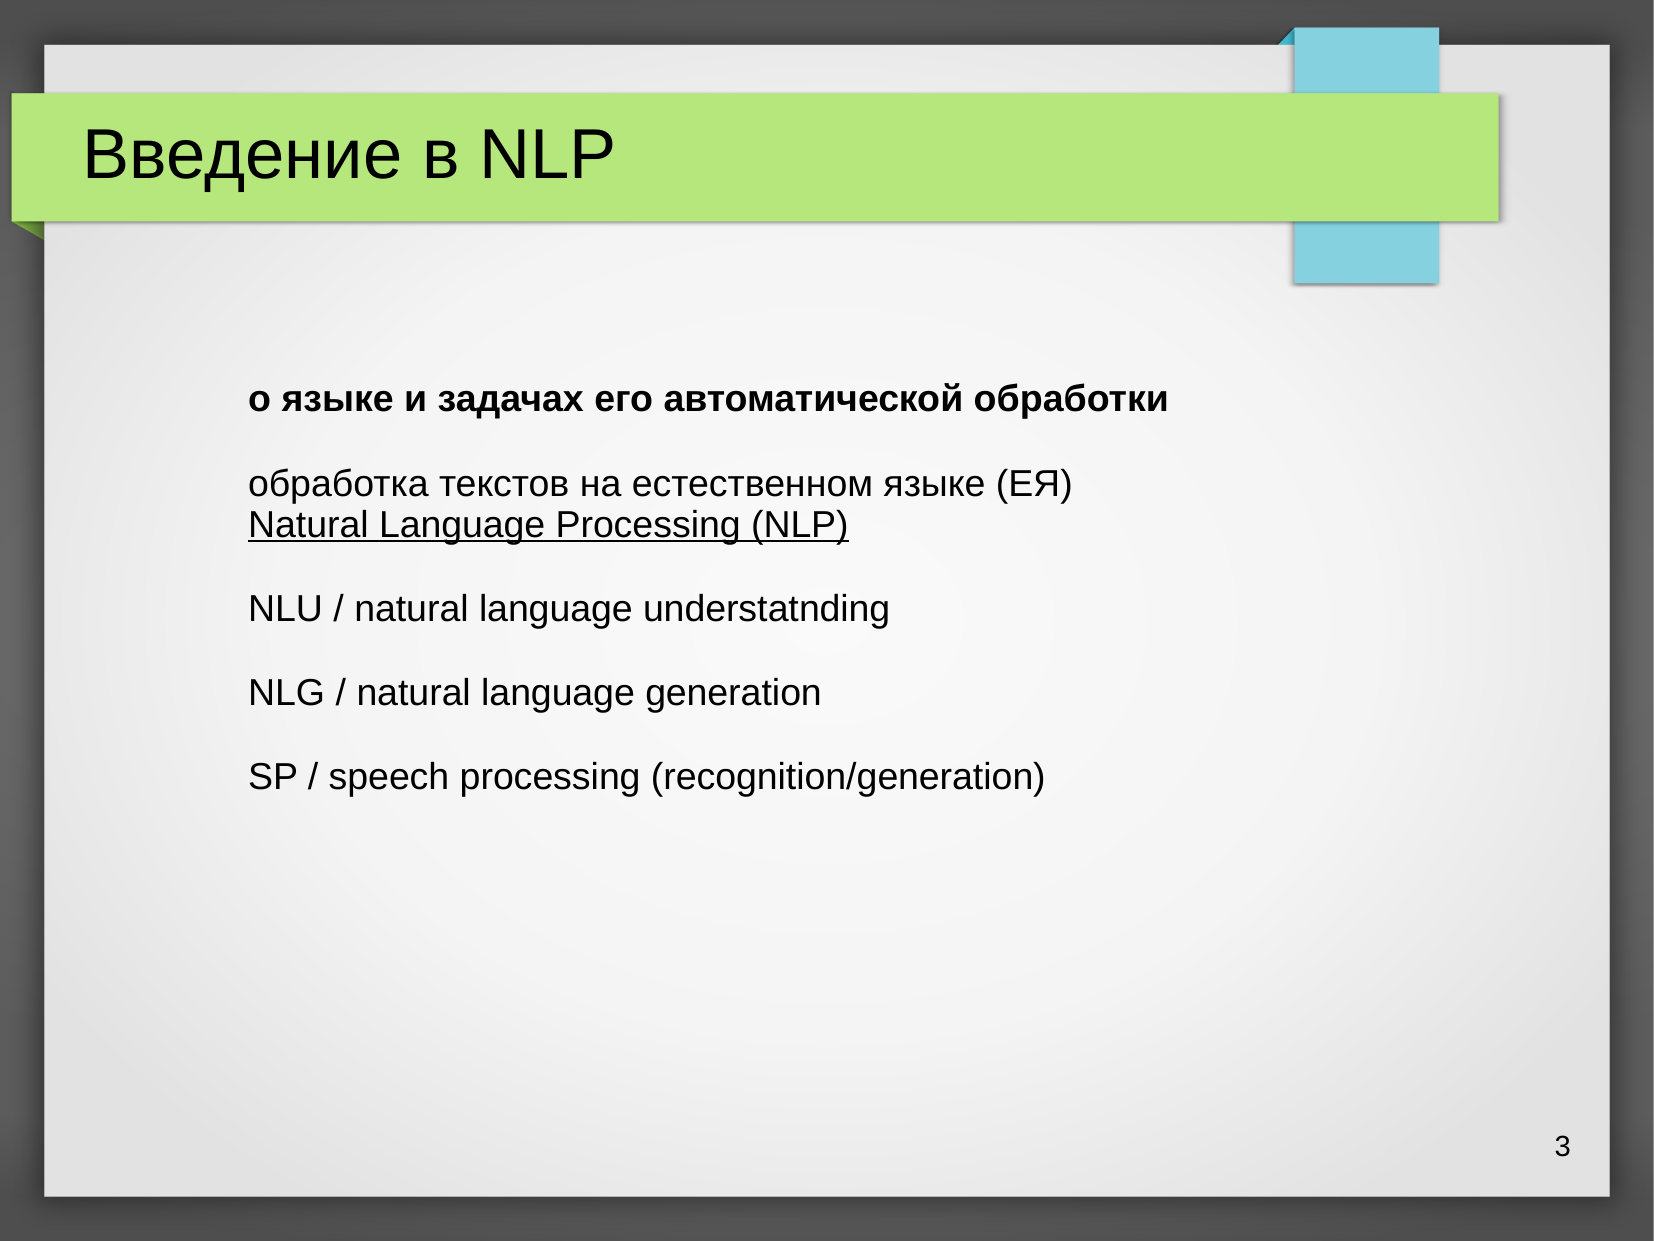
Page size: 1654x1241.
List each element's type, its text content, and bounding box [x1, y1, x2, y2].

picture [0, 0, 1654, 1241]
title Введение в NLP [82, 114, 1406, 194]
text_box о языке и задачах его автоматической обработки обработка текстов на естественном языке (ЕЯ) Natural Language Processing (NLP) NLU / natural language understatnding NLG / natural language generation SP / speech processing (recognition/generation) [248, 377, 1264, 839]
